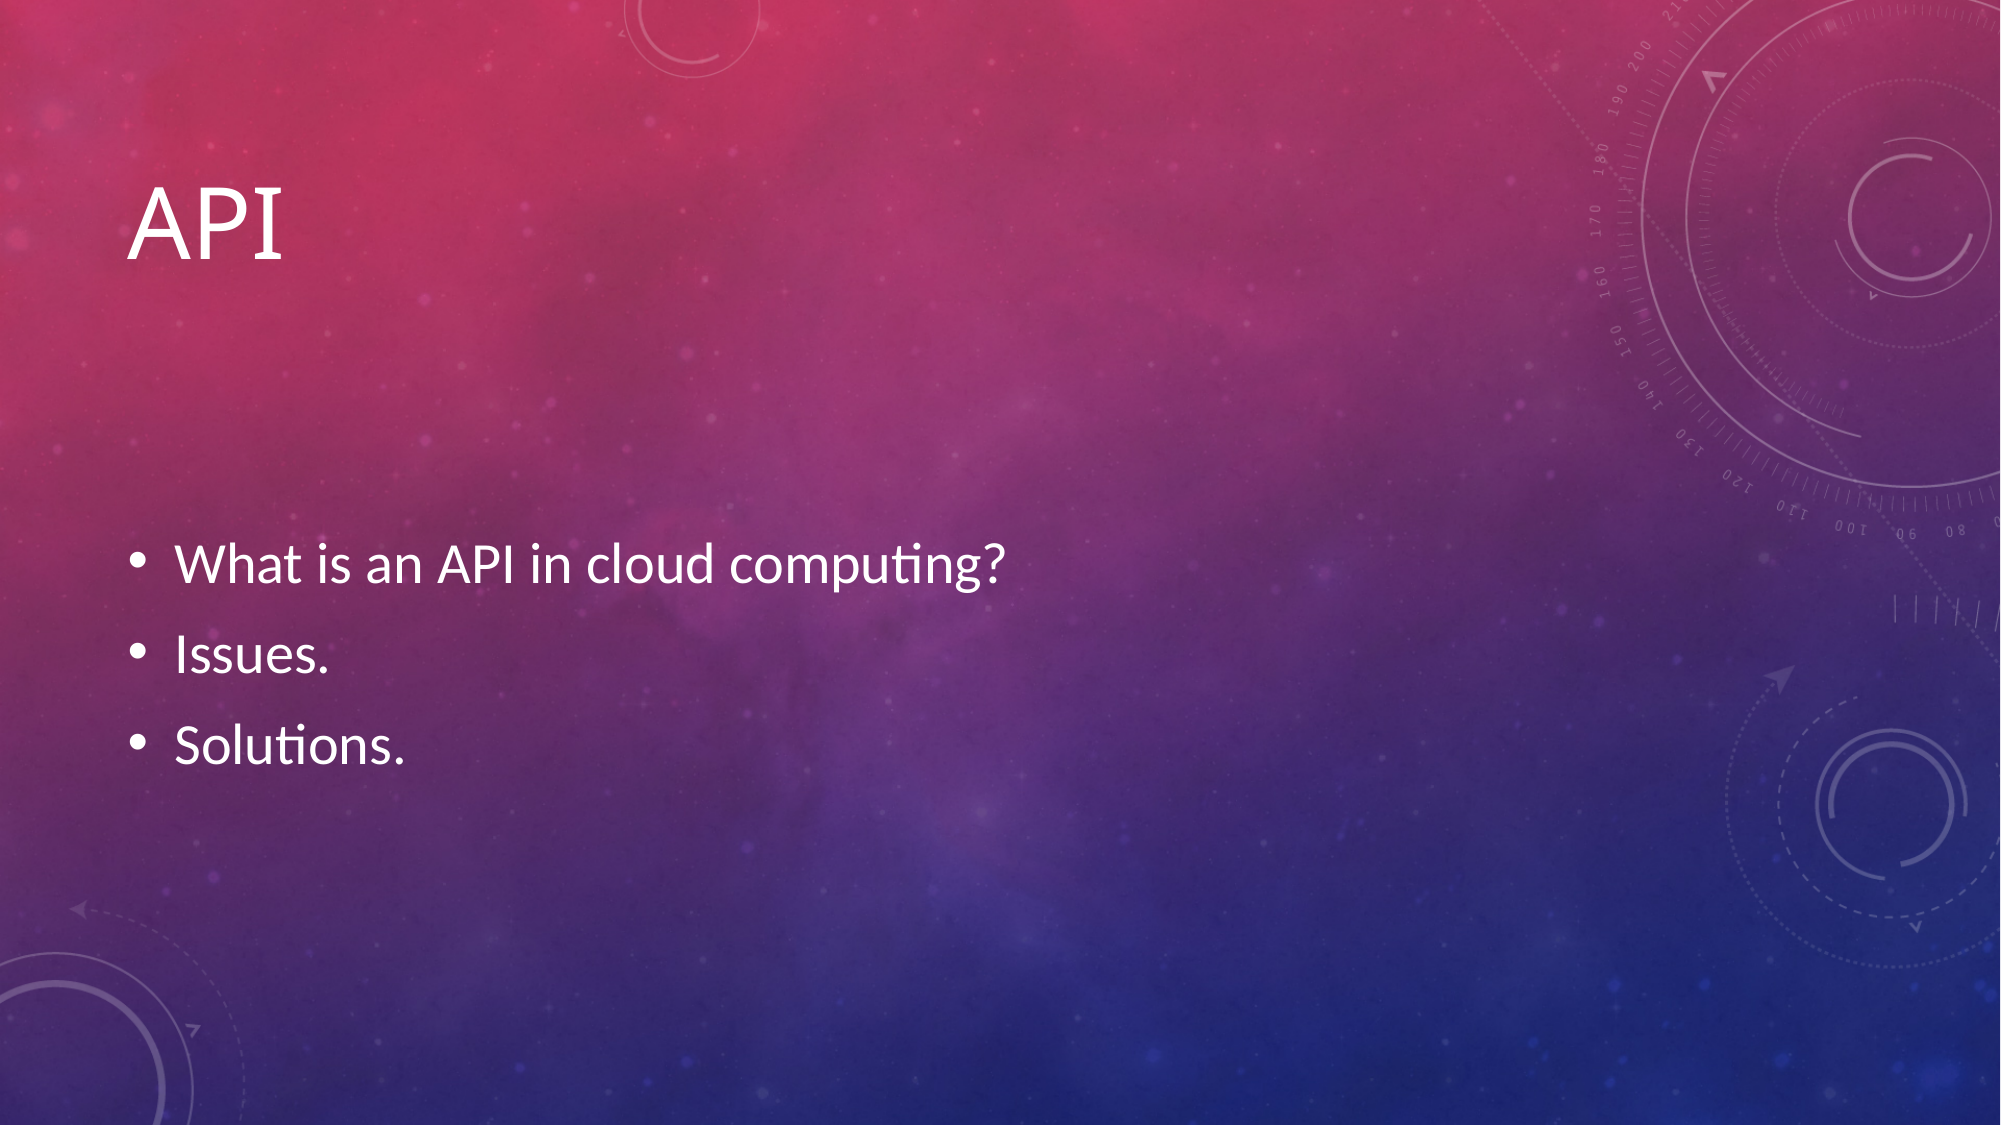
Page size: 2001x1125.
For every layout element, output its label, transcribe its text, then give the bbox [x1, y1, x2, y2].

list What is an API in cloud computing? Issues. Solutions. [112, 351, 1775, 950]
title api [112, 99, 1775, 339]
